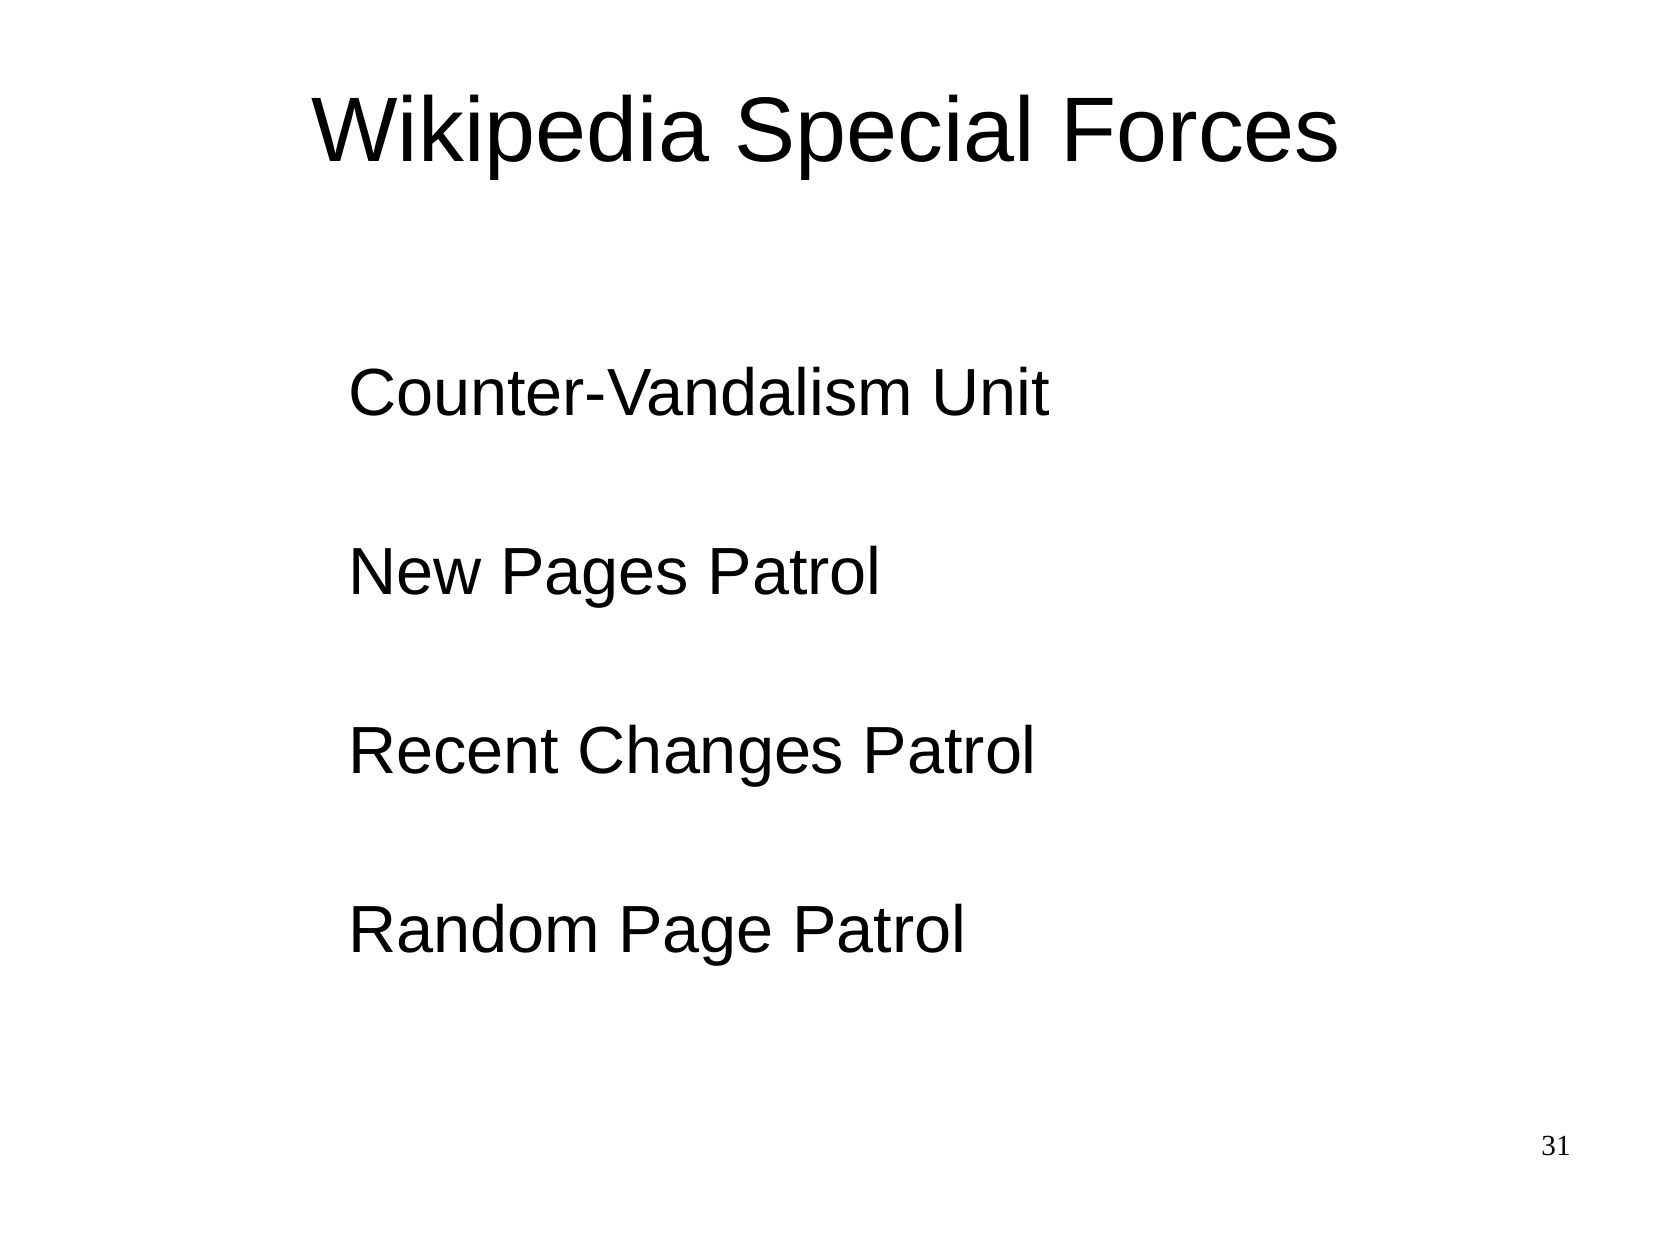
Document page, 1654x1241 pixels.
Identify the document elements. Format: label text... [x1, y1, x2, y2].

list Counter-Vandalism Unit New Pages Patrol Recent Changes Patrol Random Page Patrol [330, 355, 1325, 968]
title Wikipedia Special Forces [82, 25, 1571, 233]
